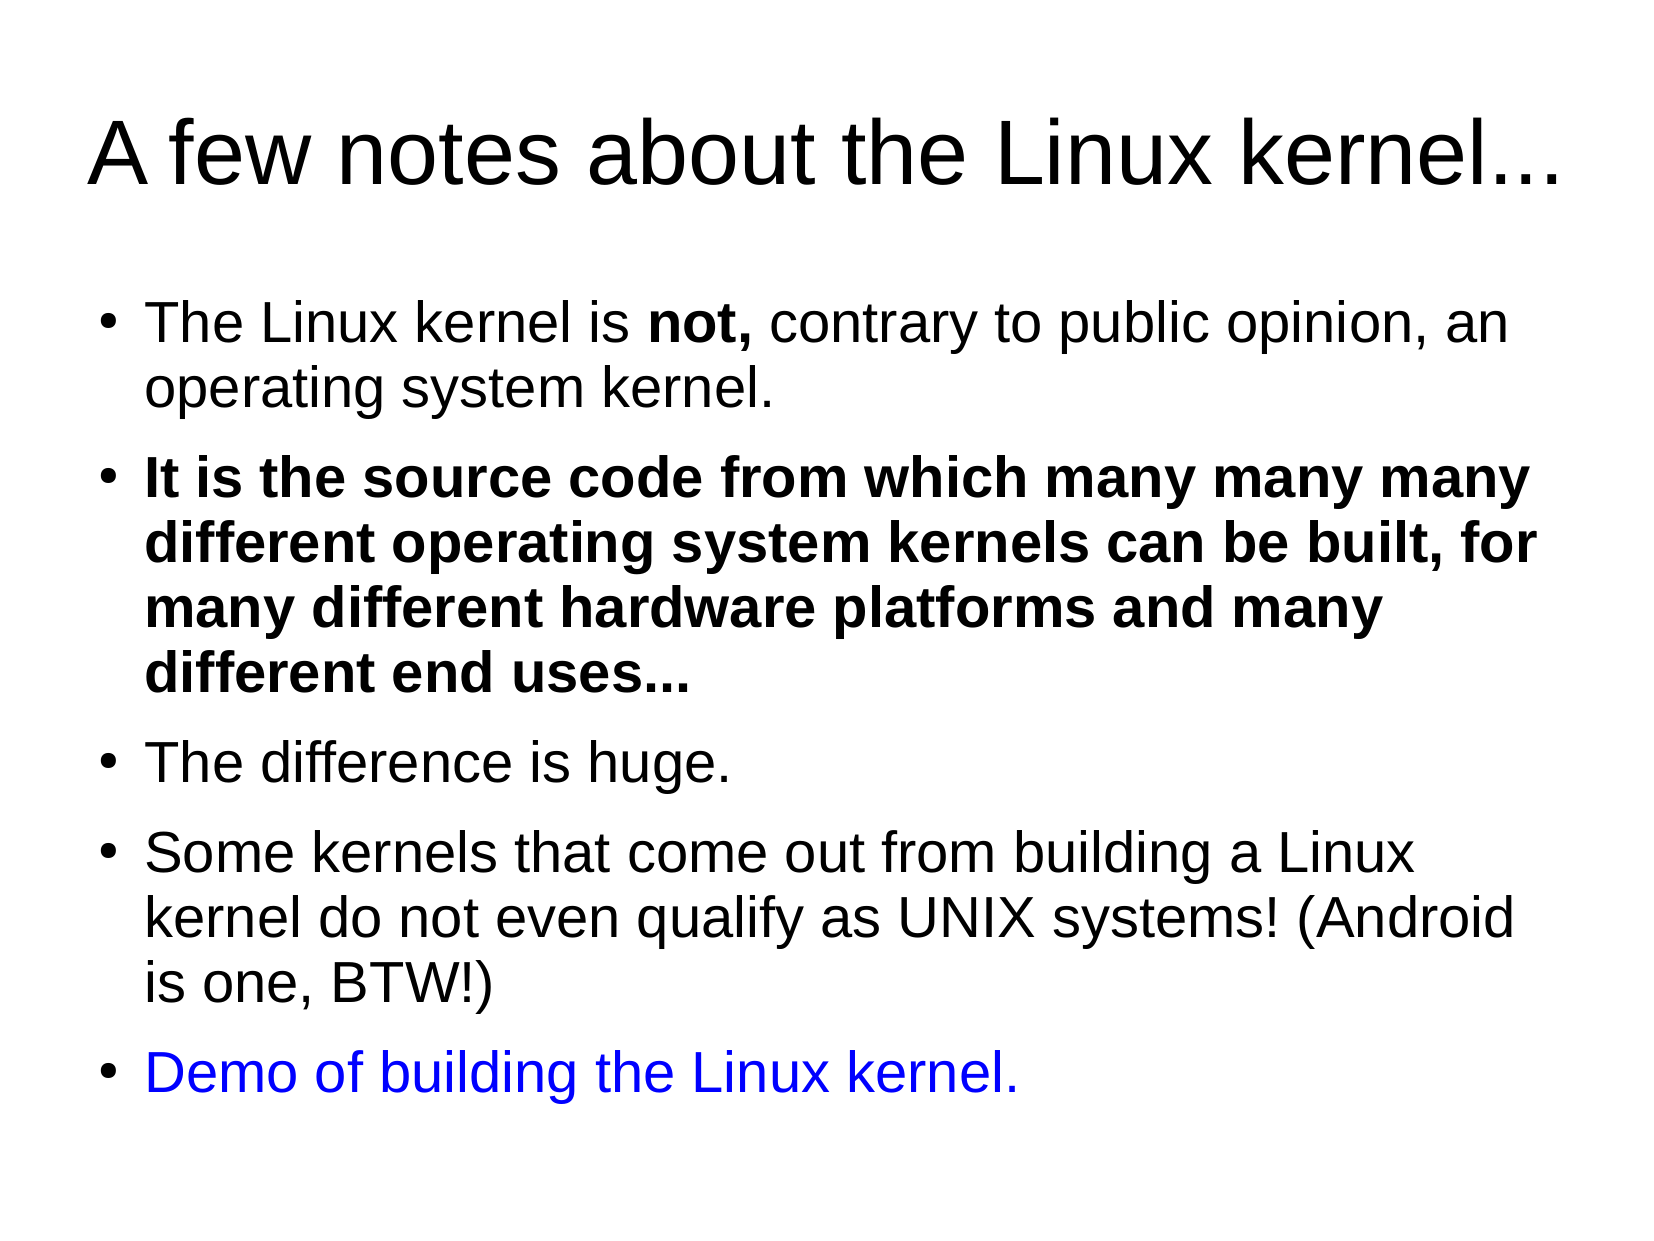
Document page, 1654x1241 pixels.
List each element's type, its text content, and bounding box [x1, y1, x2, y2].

list The Linux kernel is not, contrary to public opinion, an operating system kernel. It is the source code from which many many many different operating system kernels can be built, for many different hardware platforms and many different end uses... The difference is huge. Some kernels that come out from building a Linux kernel do not even qualify as UNIX systems! (Android is one, BTW!) Demo of building the Linux kernel. [82, 290, 1571, 1109]
title A few notes about the Linux kernel... [82, 49, 1571, 257]
